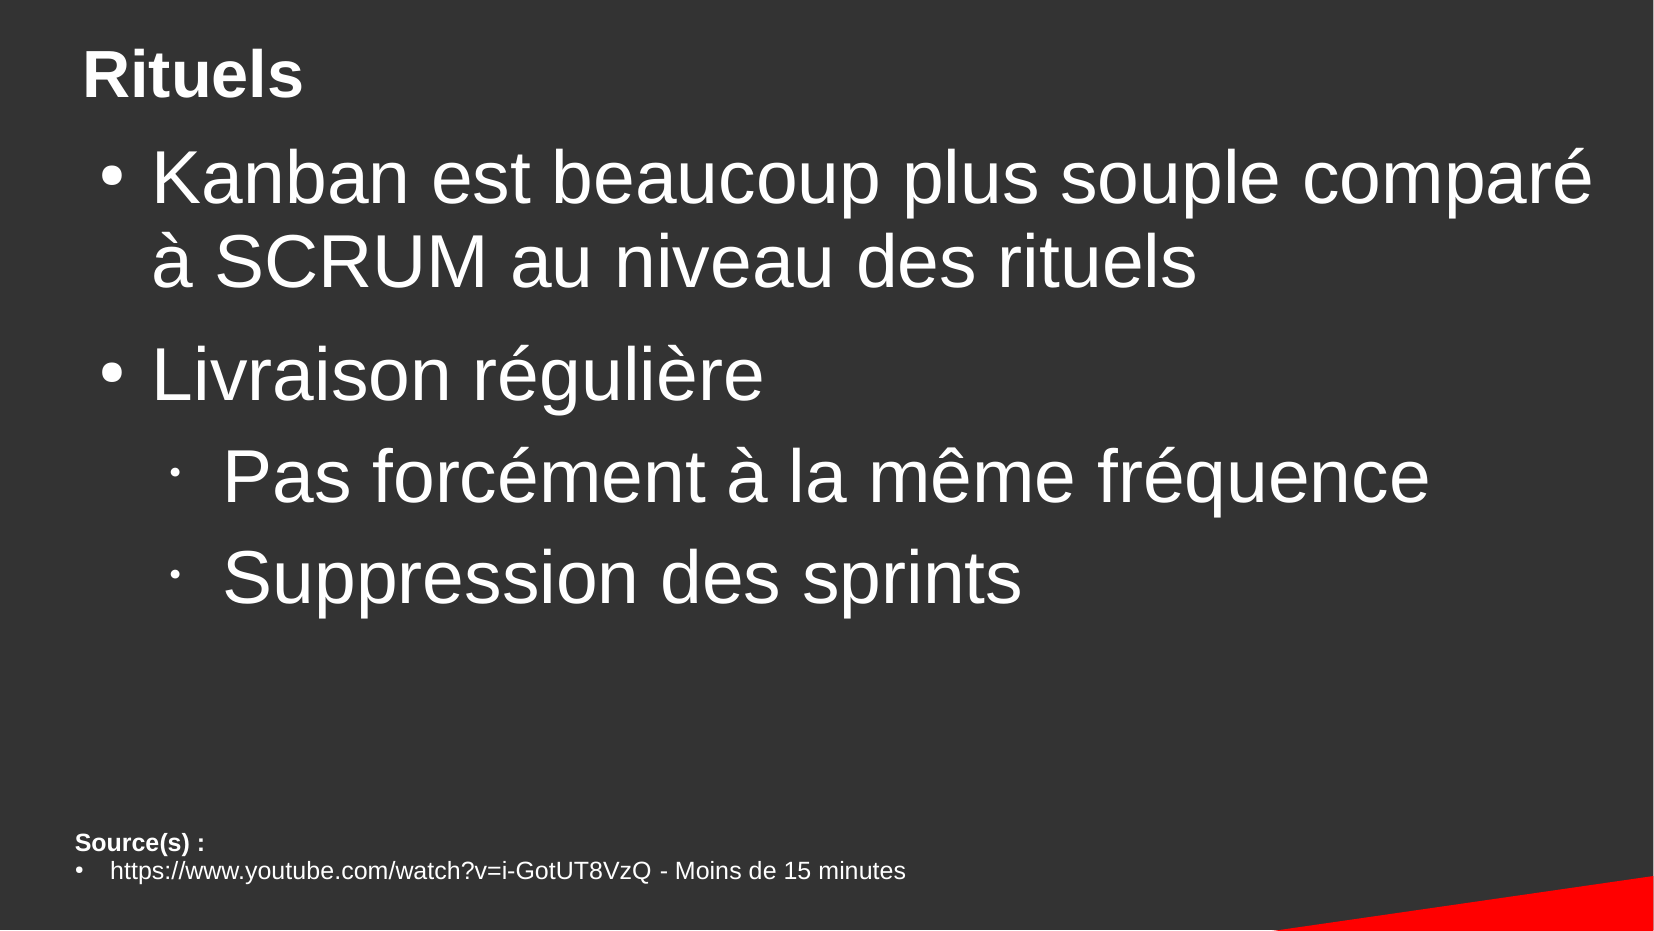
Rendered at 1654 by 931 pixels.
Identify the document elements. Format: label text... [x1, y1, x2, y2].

text_box Source(s) : https://www.youtube.com/watch?v=i-GotUT8VzQ - Moins de 15 minutes [60, 821, 1546, 921]
title Rituels [82, 37, 1571, 122]
text_box [1272, 875, 1654, 931]
list Kanban est beaucoup plus souple comparé à SCRUM au niveau des rituels Livraison régulière Pas forcément à la même fréquence Suppression des sprints [80, 135, 1620, 777]
